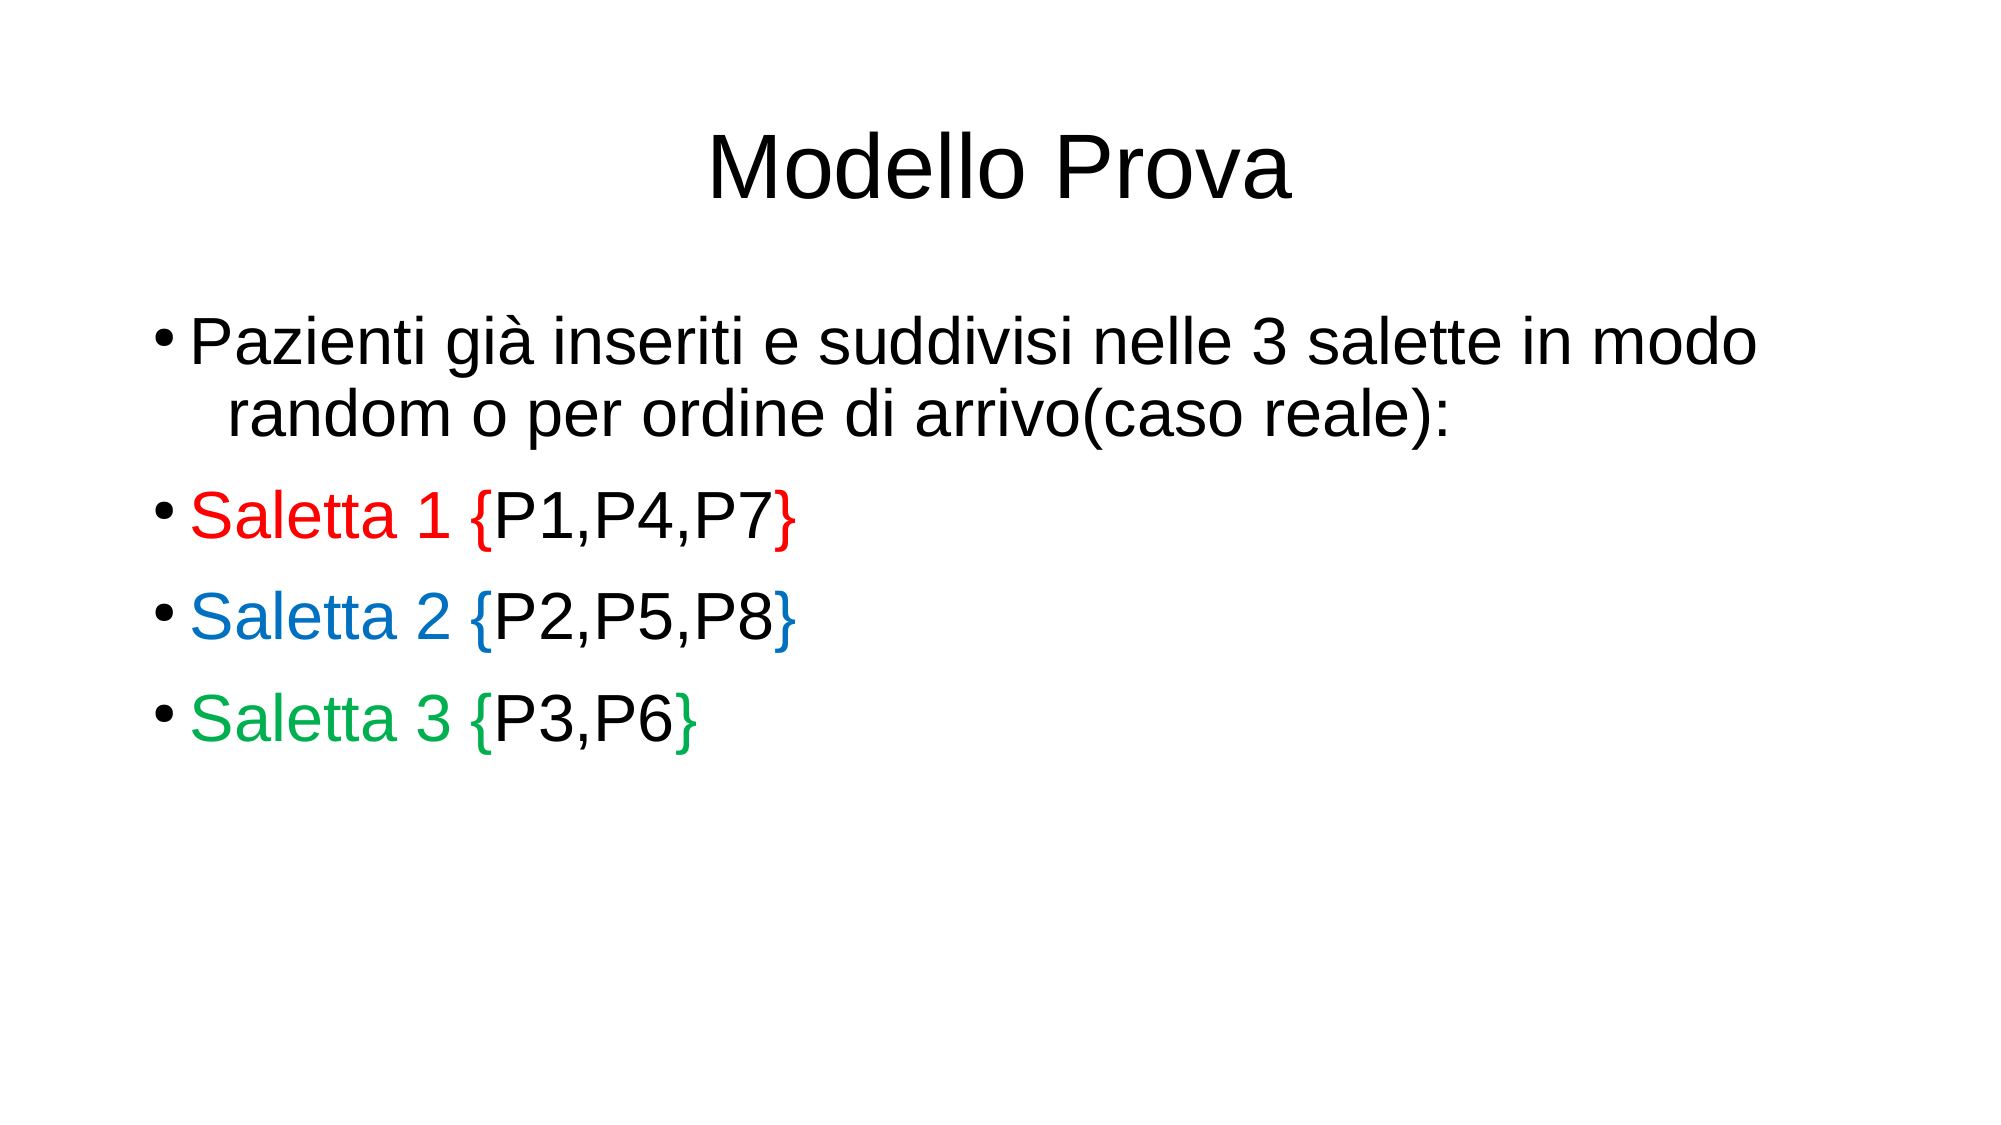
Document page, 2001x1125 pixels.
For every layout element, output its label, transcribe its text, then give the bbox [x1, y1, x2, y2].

list Pazienti già inseriti e suddivisi nelle 3 salette in modo random o per ordine di arrivo(caso reale): Saletta 1 {P1,P4,P7} Saletta 2 {P2,P5,P8} Saletta 3 {P3,P6} [137, 299, 1863, 1014]
title Modello Prova [137, 59, 1863, 278]
